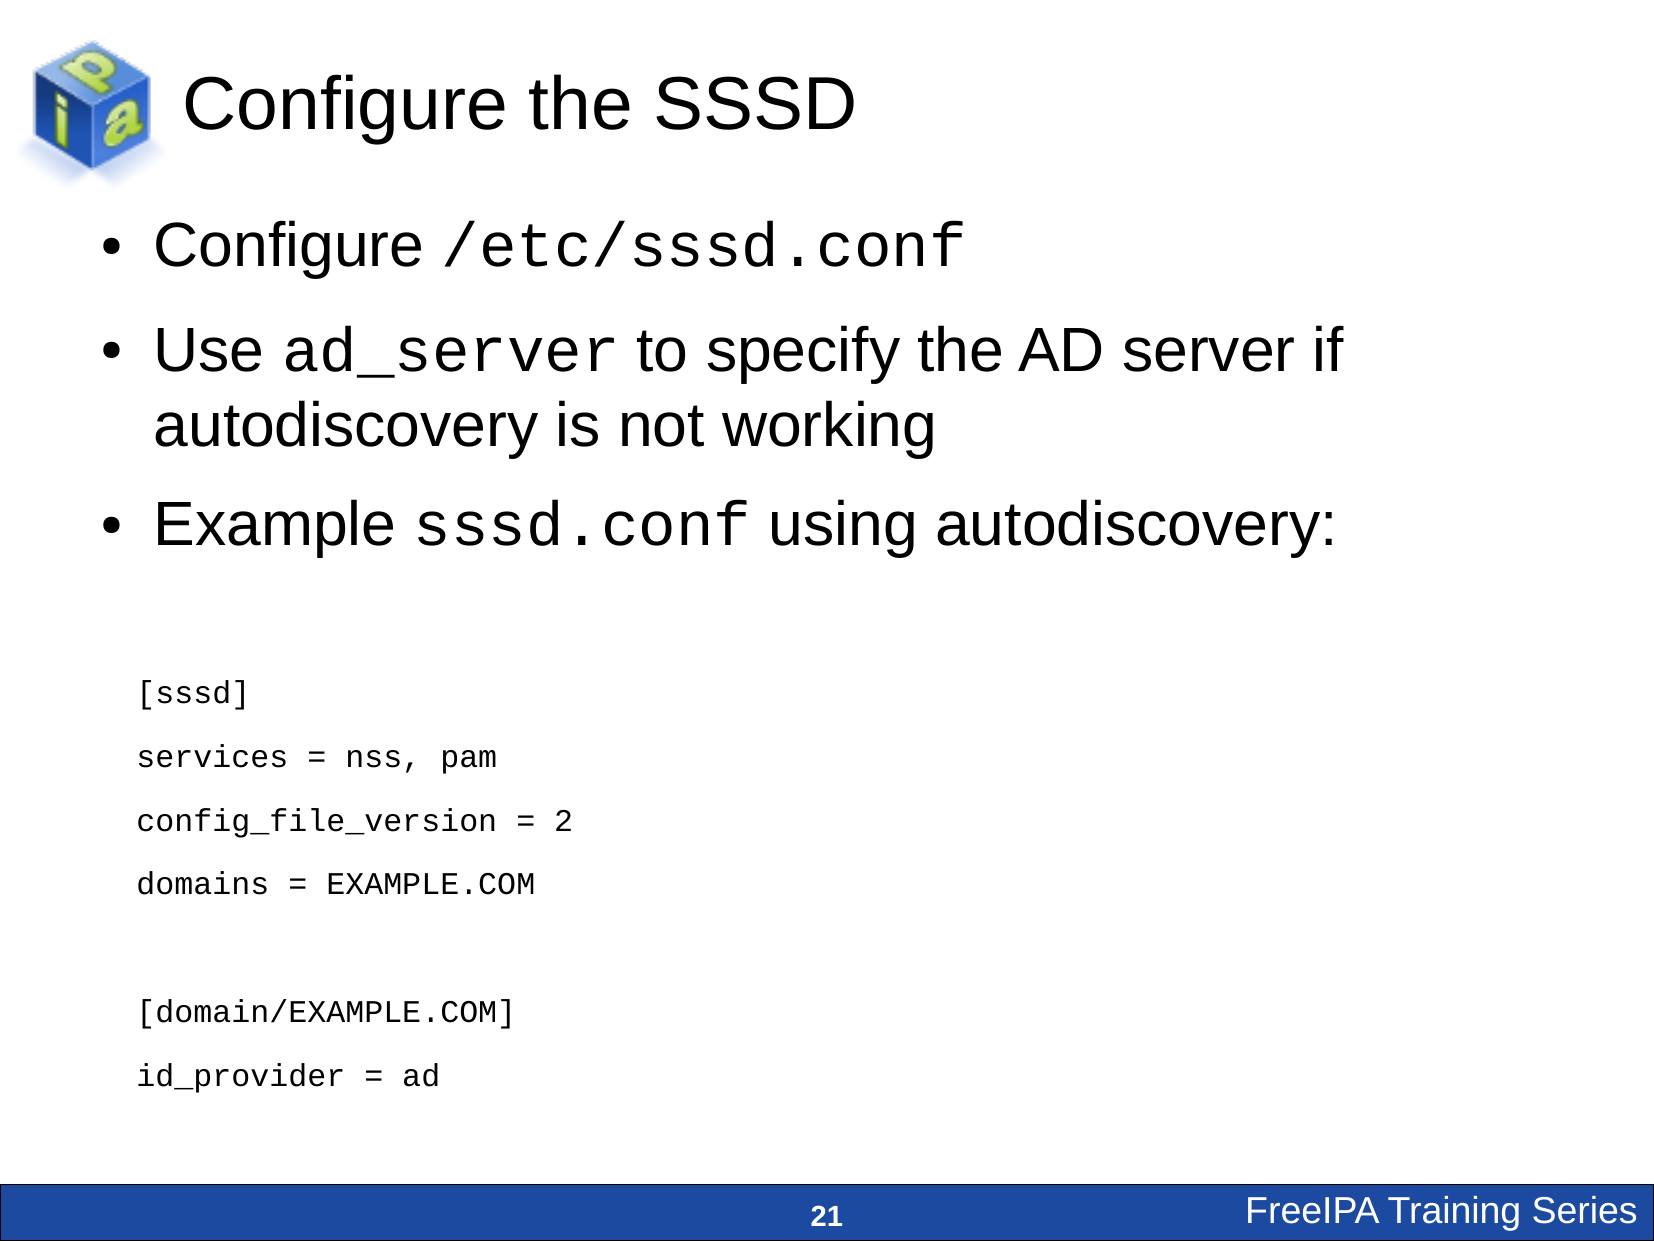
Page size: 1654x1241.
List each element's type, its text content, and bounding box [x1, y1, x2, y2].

picture [17, 34, 165, 193]
list [sssd] services = nss, pam config_file_version = 2 domains = EXAMPLE.COM [domain/EXAMPLE.COM] id_provider = ad [69, 677, 1558, 1097]
list Configure /etc/sssd.conf Use ad_server to specify the AD server if autodiscovery is not working Example sssd.conf using autodiscovery: [82, 209, 1571, 565]
title Configure the SSSD [182, 31, 1579, 177]
